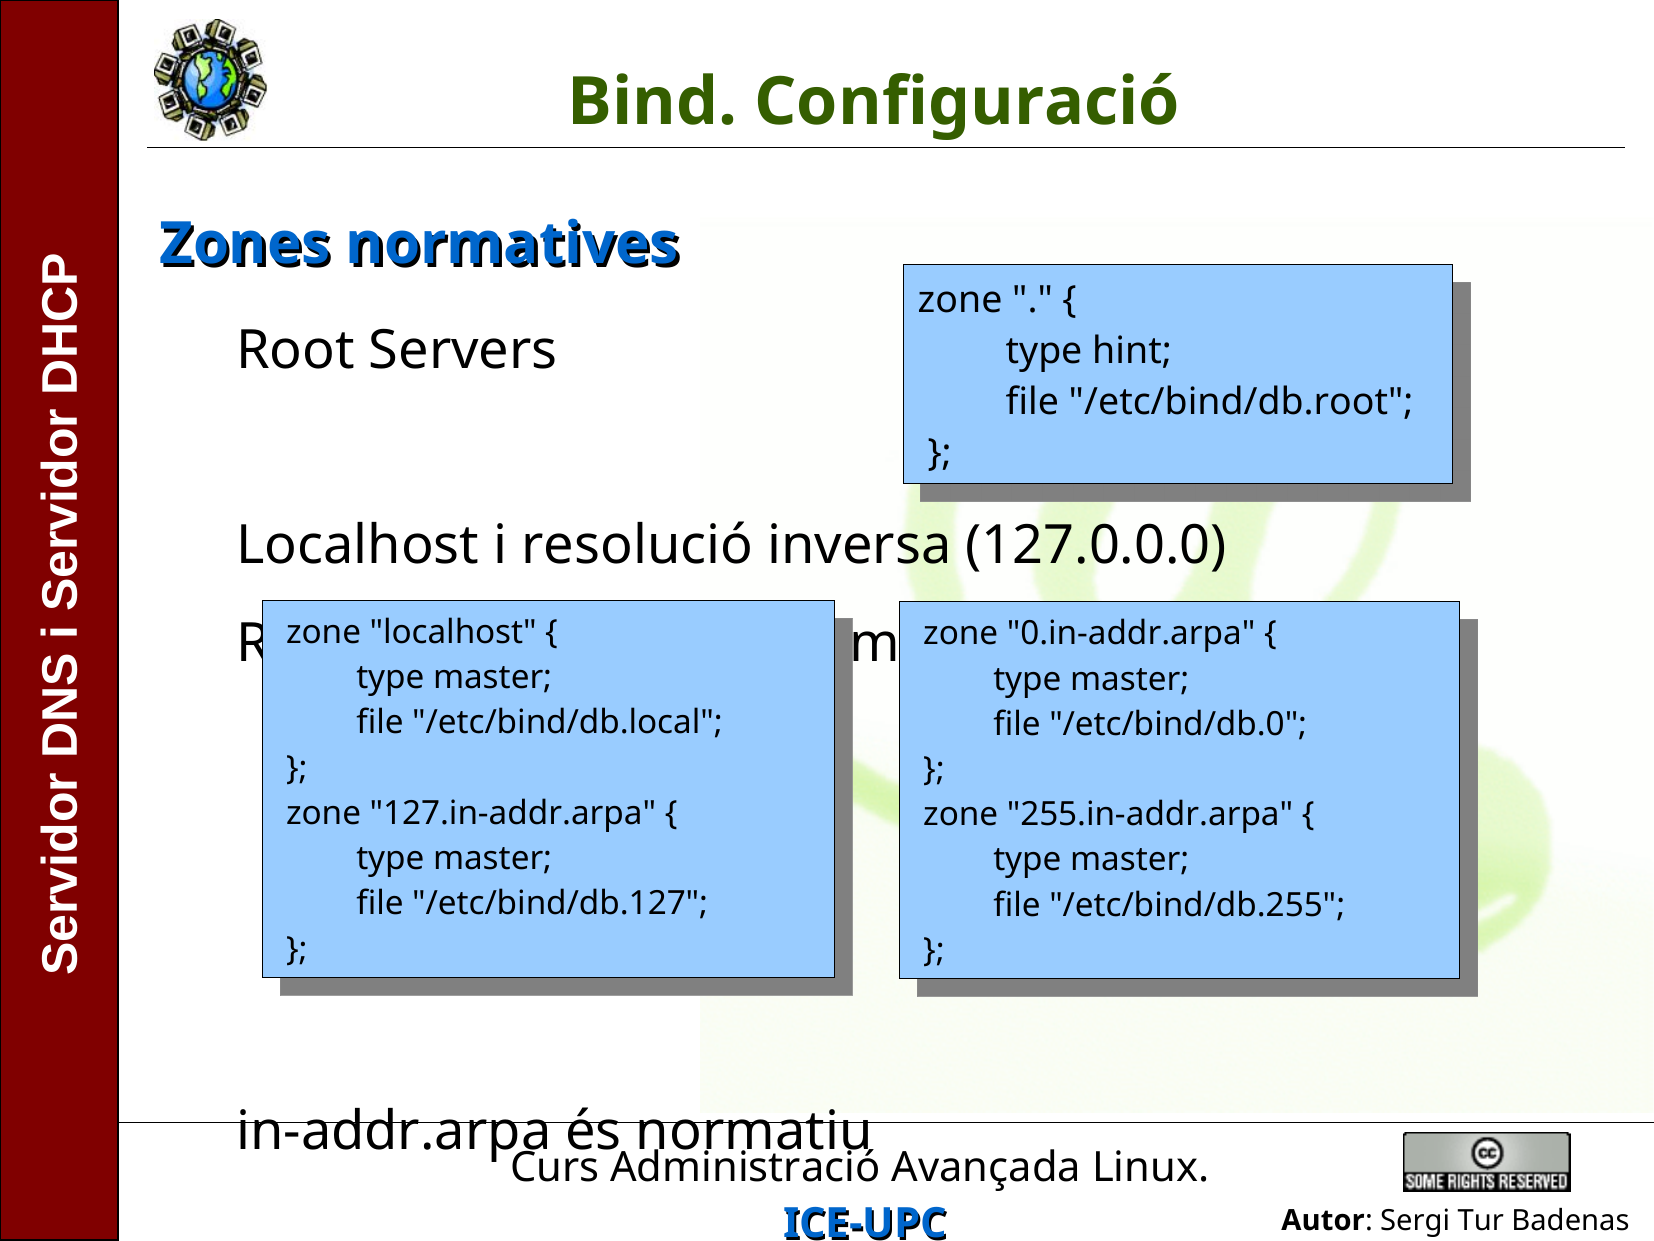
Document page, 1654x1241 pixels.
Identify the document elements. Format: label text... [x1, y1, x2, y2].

picture [154, 19, 268, 56]
text_box zone "localhost" { type master; file "/etc/bind/db.local"; }; zone "127.in-addr.arpa" { type master; file "/etc/bind/db.127"; }; [262, 600, 835, 882]
list Zones normatives Root Servers Localhost i resolució inversa (127.0.0.0) Resolució inversa del domini de difusió (.255,.0) in-addr.arpa és normatiu [141, 201, 1630, 1037]
text_box zone "." { type hint; file "/etc/bind/db.root"; }; [903, 264, 1453, 430]
title Bind. Configuració [129, 56, 1619, 141]
picture [1403, 1132, 1571, 1192]
picture [700, 217, 1654, 1113]
text_box zone "0.in-addr.arpa" { type master; file "/etc/bind/db.0"; }; zone "255.in-addr.arpa" { type master; file "/etc/bind/db.255"; }; [899, 601, 1460, 883]
